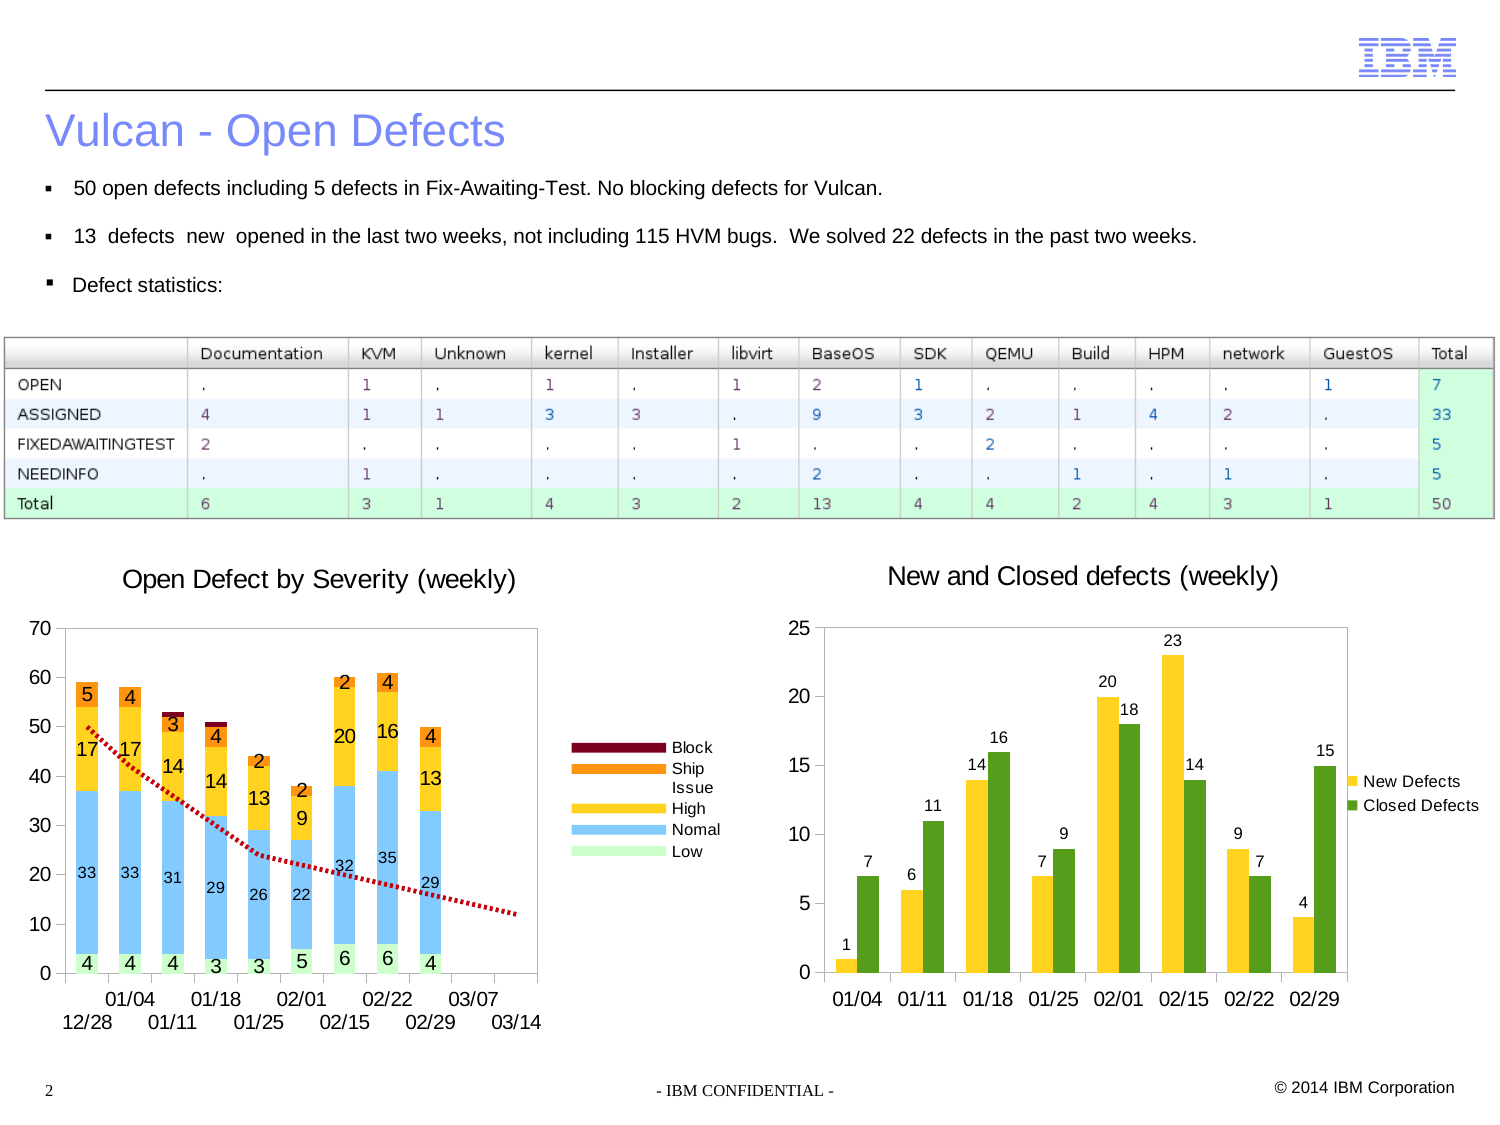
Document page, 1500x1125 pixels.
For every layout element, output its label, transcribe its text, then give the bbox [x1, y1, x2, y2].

chart [5, 548, 736, 1035]
picture [1359, 37, 1456, 77]
picture [0, 332, 1500, 524]
chart [765, 539, 1489, 1049]
list 50 open defects including 5 defects in Fix-Awaiting-Test. No blocking defects for Vulcan. 13 defects new opened in the last two weeks, not including 115 HVM bugs. We solved 22 defects in the past two weeks. Defect statistics: [30, 169, 1430, 307]
title Vulcan - Open Defects [30, 97, 1456, 203]
